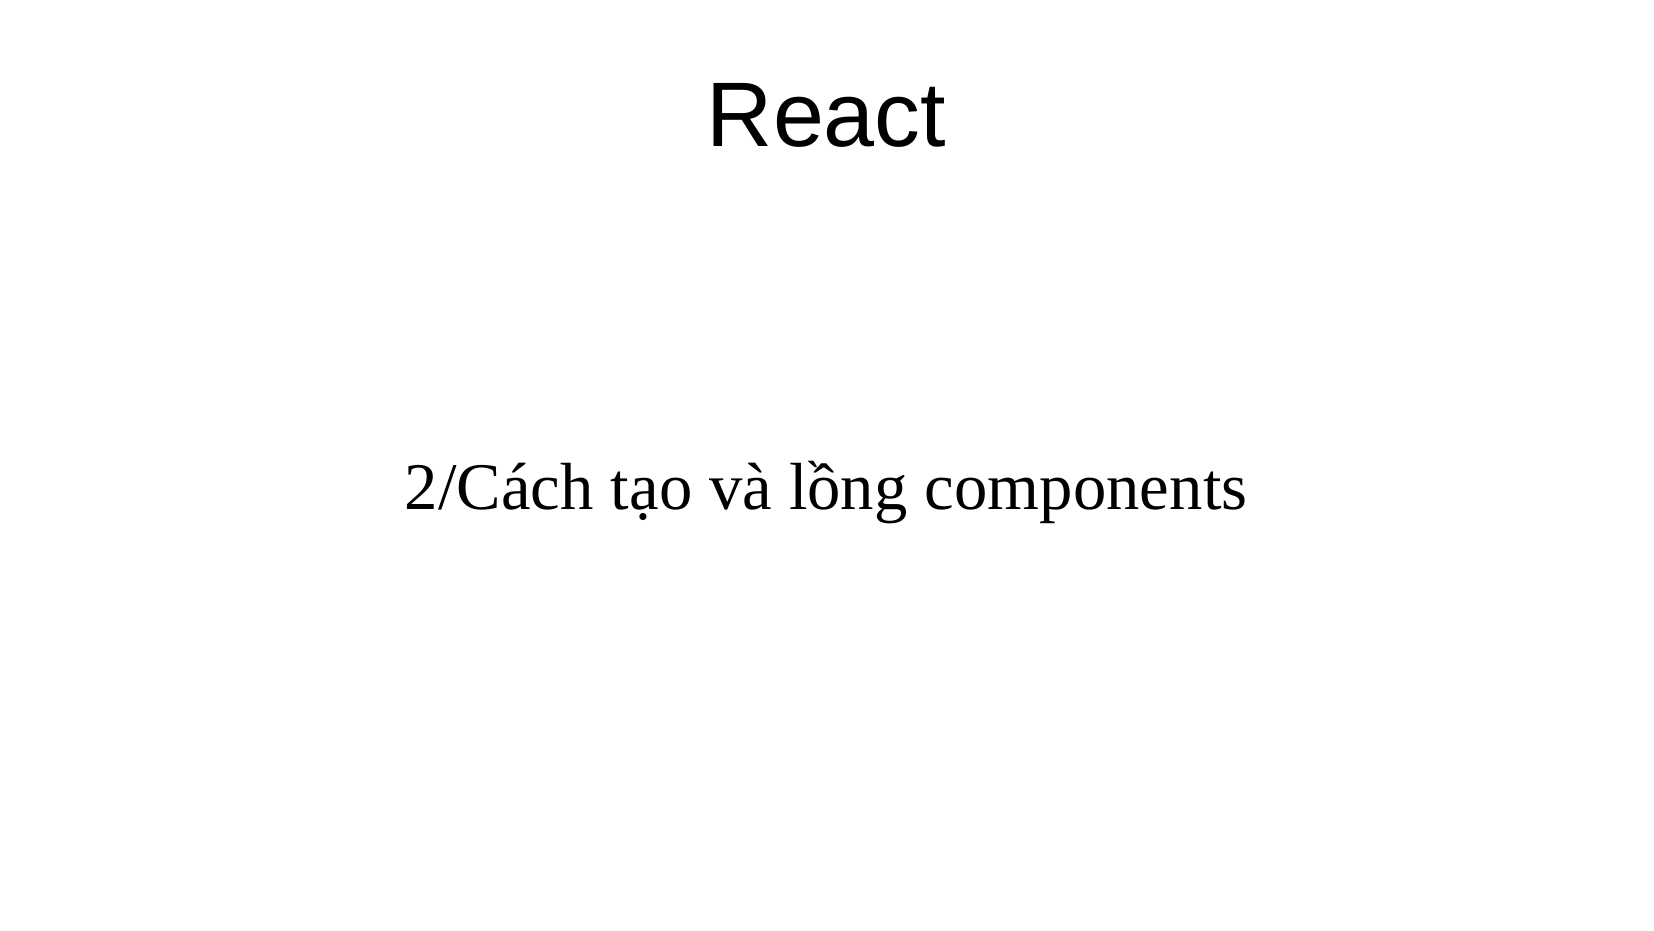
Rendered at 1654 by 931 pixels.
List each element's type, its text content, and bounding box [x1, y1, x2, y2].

title React [82, 37, 1571, 193]
subtitle 2/Cách tạo và lồng components [82, 217, 1571, 758]
